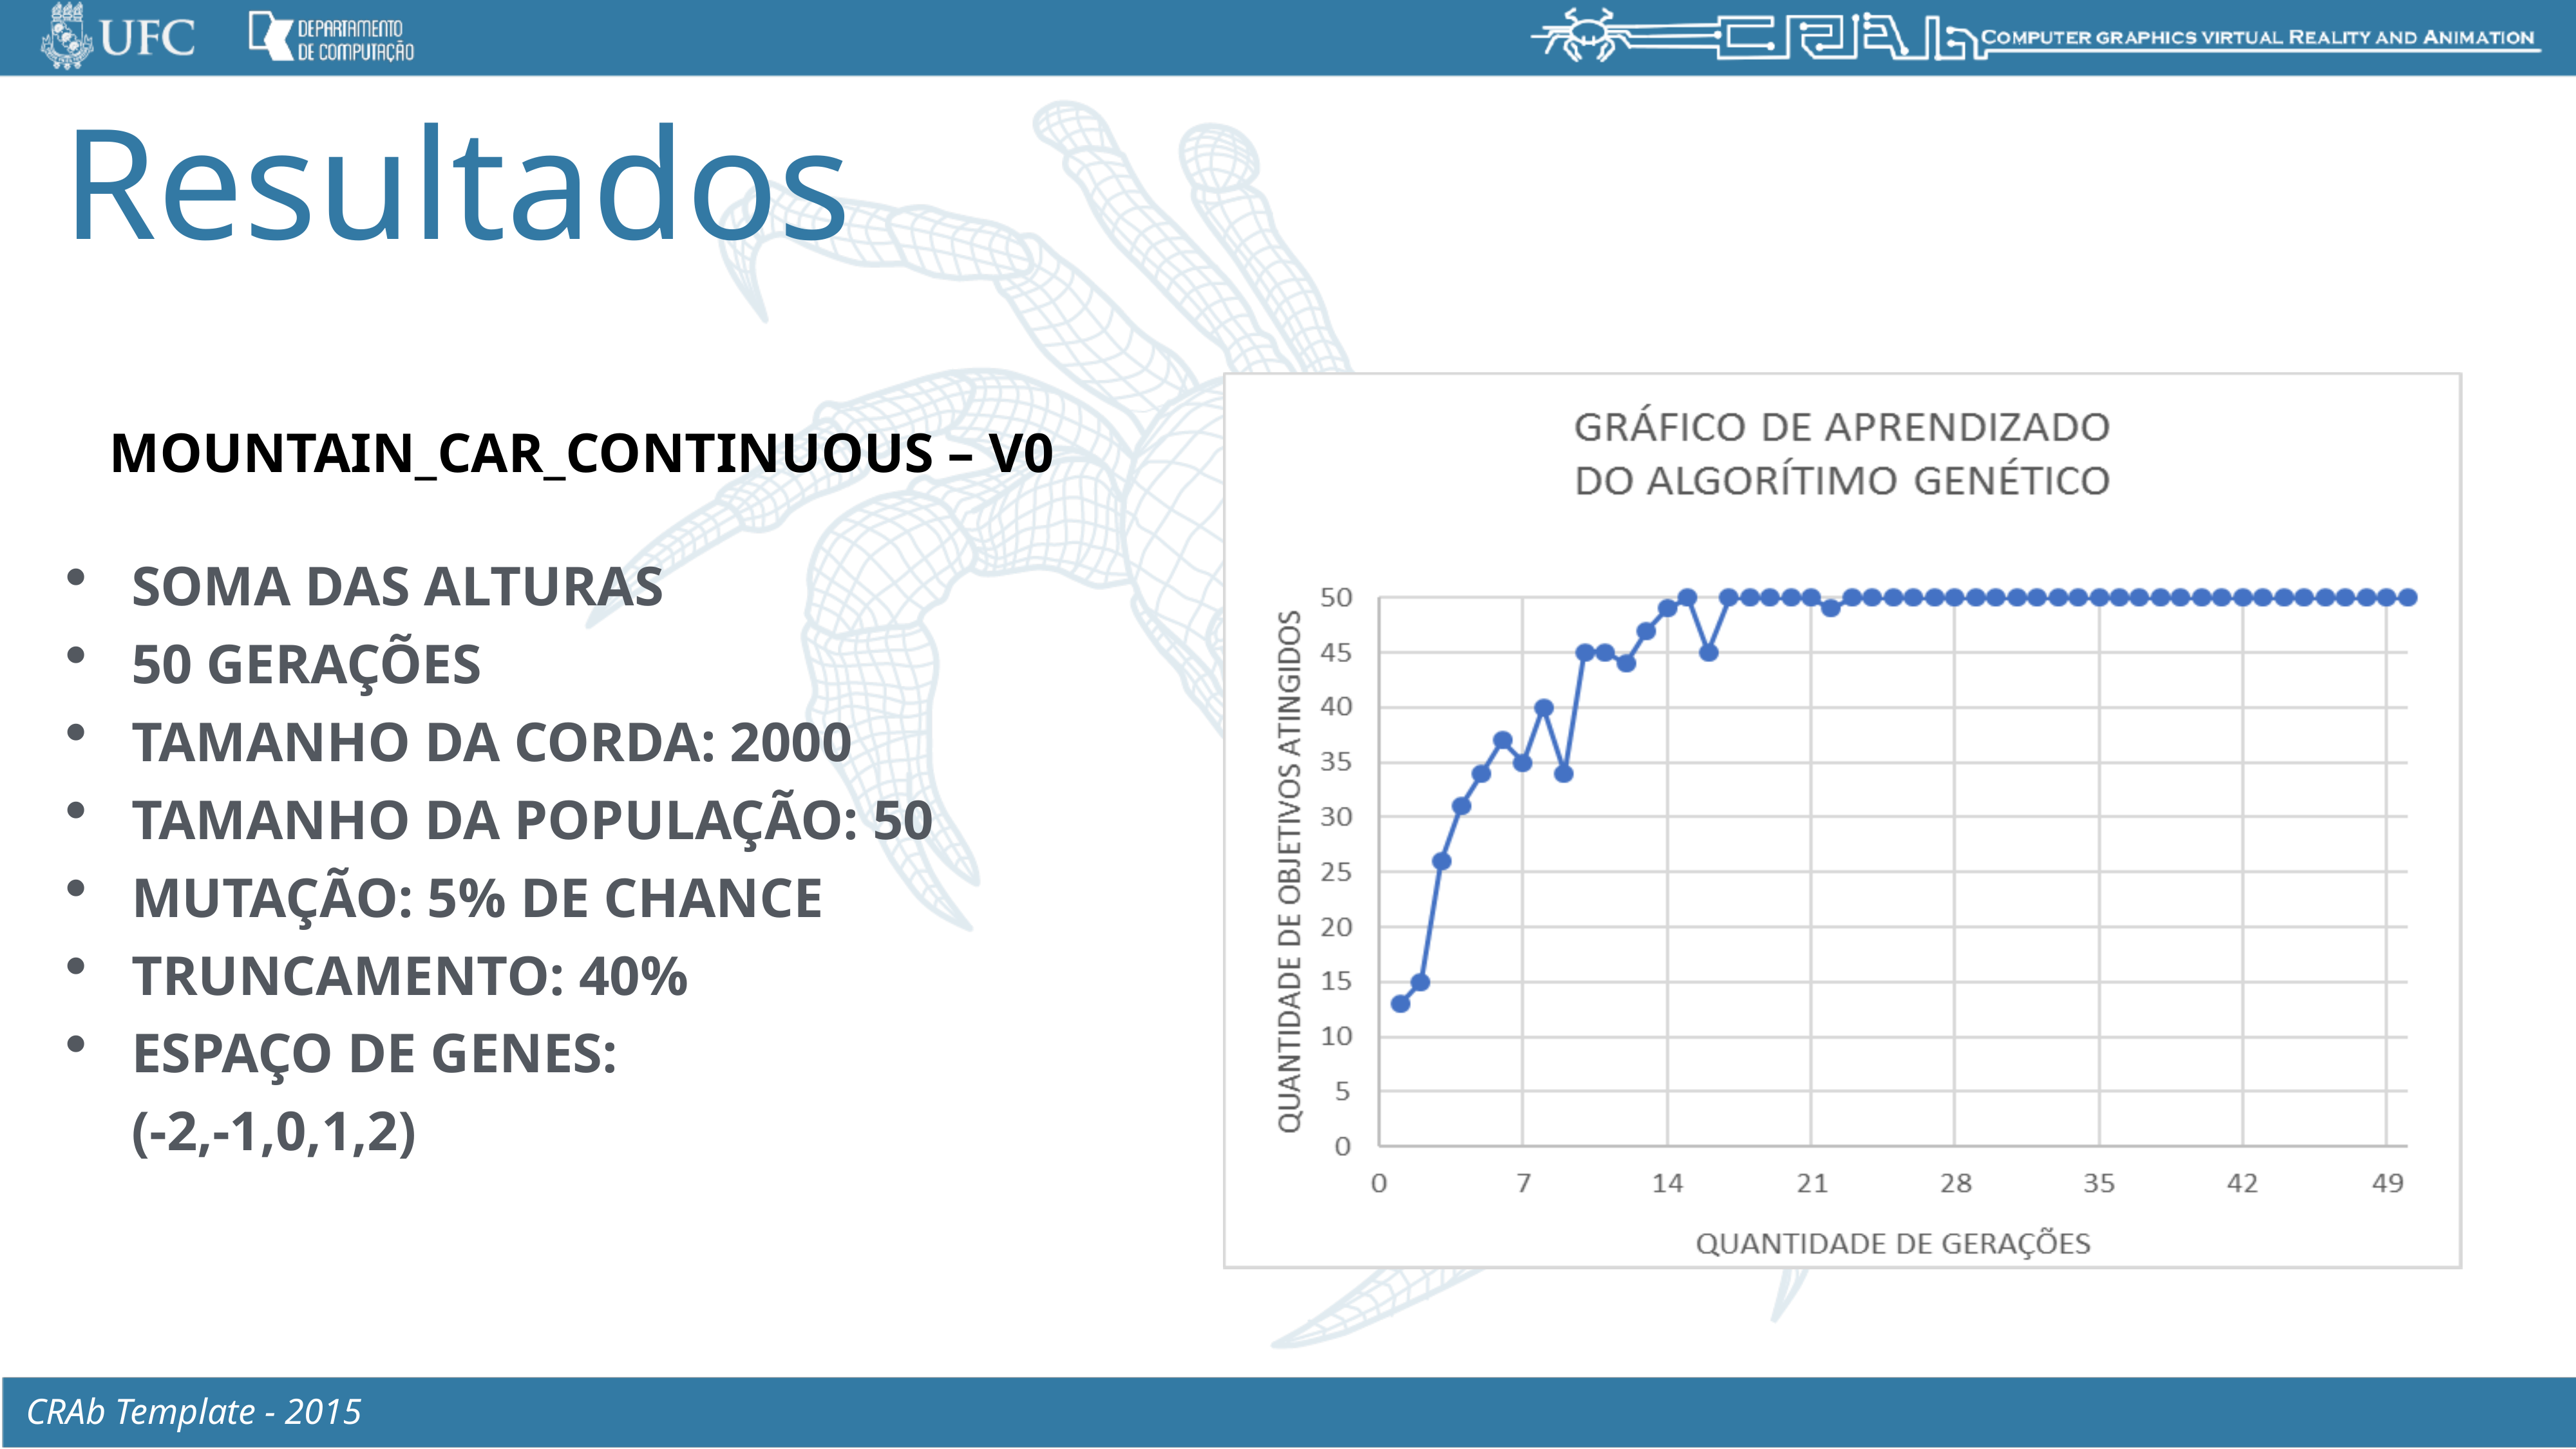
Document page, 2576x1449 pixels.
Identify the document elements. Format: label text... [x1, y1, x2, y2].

text_box MOUNTAIN_CAR_CONTINUOUS – V0 [0, 410, 1164, 491]
picture [0, 0, 2576, 1449]
list SOMA DAS ALTURAS 50 GERAÇÕES TAMANHO DA CORDA: 2000 TAMANHO DA POPULAÇÃO: 50 MUTAÇÃO: 5% DE CHANCE TRUNCAMENTO: 40% ESPAÇO DE GENES: (-2,-1,0,1,2) [62, 552, 1133, 1354]
title Resultados [62, 86, 2466, 413]
